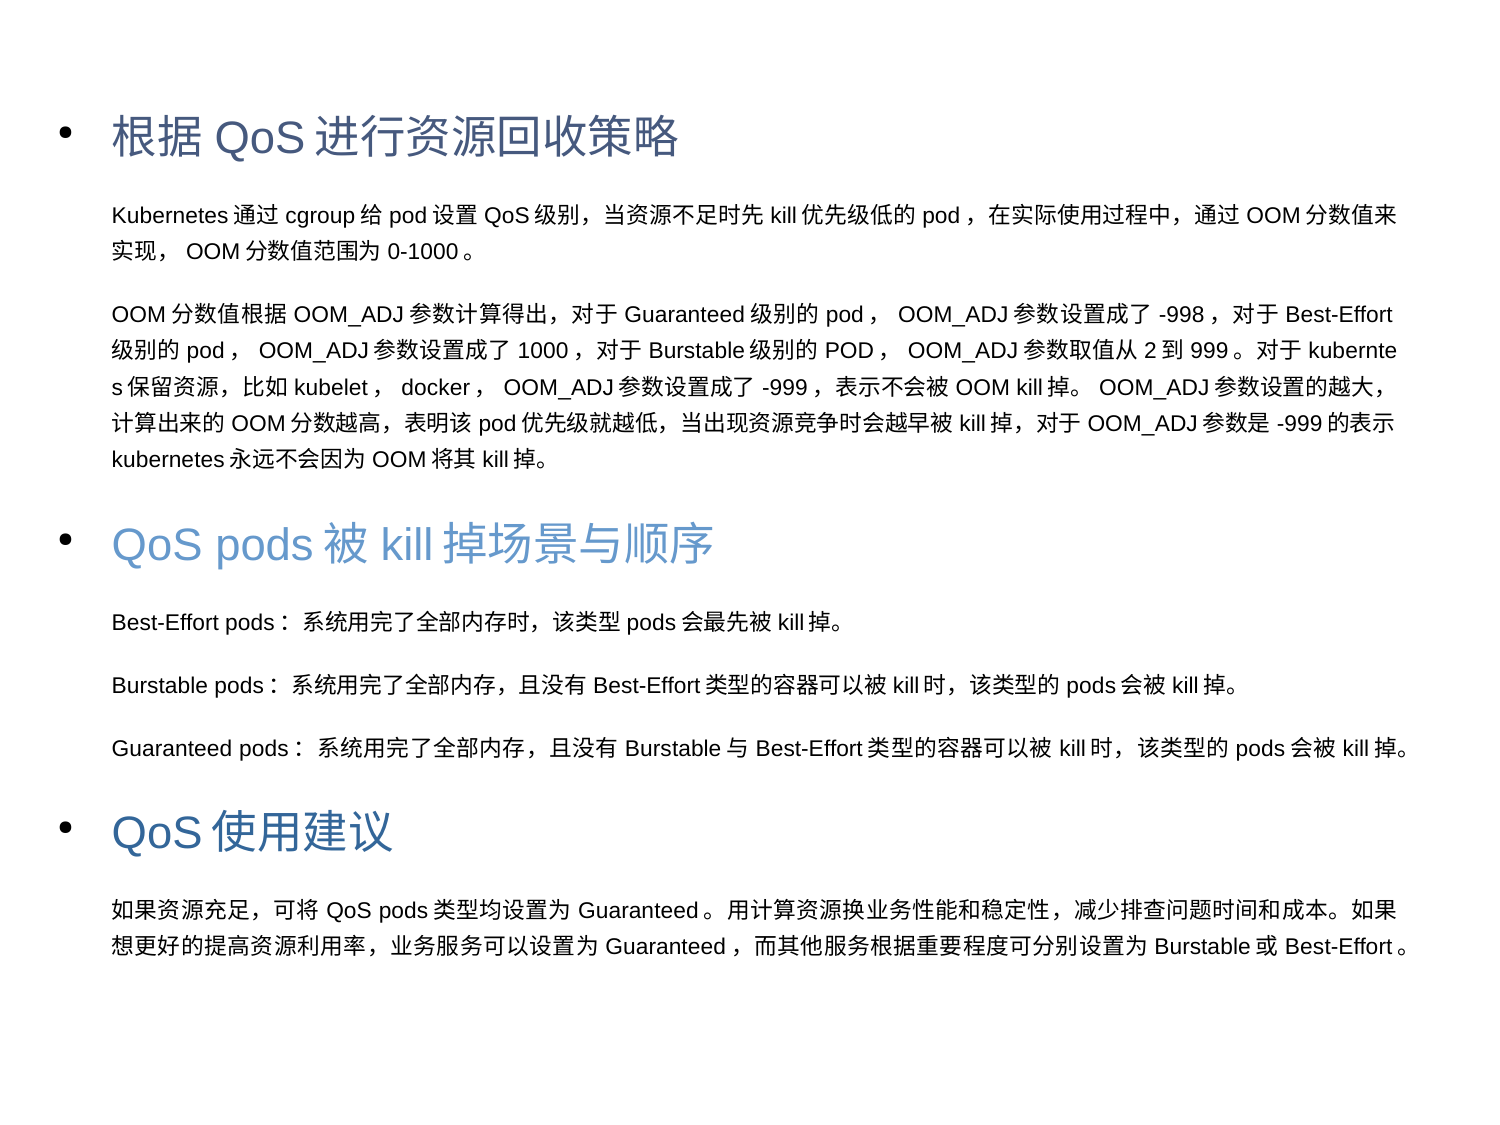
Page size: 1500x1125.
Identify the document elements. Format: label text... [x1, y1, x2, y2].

list 根据QoS进行资源回收策略 Kubernetes通过cgroup给pod设置QoS级别，当资源不足时先kill优先级低的pod，在实际使用过程中，通过OOM分数值来实现，OOM分数值范围为0-1000。 OOM分数值根据OOM_ADJ参数计算得出，对于Guaranteed级别的pod，OOM_ADJ参数设置成了-998，对于Best-Effort级别的pod，OOM_ADJ参数设置成了1000，对于Burstable级别的POD，OOM_ADJ参数取值从2到999。对于kuberntes保留资源，比如kubelet，docker，OOM_ADJ参数设置成了-999，表示不会被OOM kill掉。OOM_ADJ参数设置的越大，计算出来的OOM分数越高，表明该pod优先级就越低，当出现资源竞争时会越早被kill掉，对于OOM_ADJ参数是-999的表示kubernetes永远不会因为OOM将其kill掉。 QoS pods被kill掉场景与顺序 Best-Effort pods：系统用完了全部内存时，该类型pods会最先被kill掉。 Burstable pods：系统用完了全部内存，且没有Best-Effort类型的容器可以被kill时，该类型的pods会被kill掉。 Guaranteed pods：系统用完了全部内存，且没有Burstable与Best-Effort类型的容器可以被kill时，该类型的pods会被kill掉。 QoS使用建议 如果资源充足，可将QoS pods类型均设置为Guaranteed。用计算资源换业务性能和稳定性，减少排查问题时间和成本。如果想更好的提高资源利用率，业务服务可以设置为Guaranteed，而其他服务根据重要程度可分别设置为Burstable或Best-Effort。 [47, 94, 1398, 1016]
